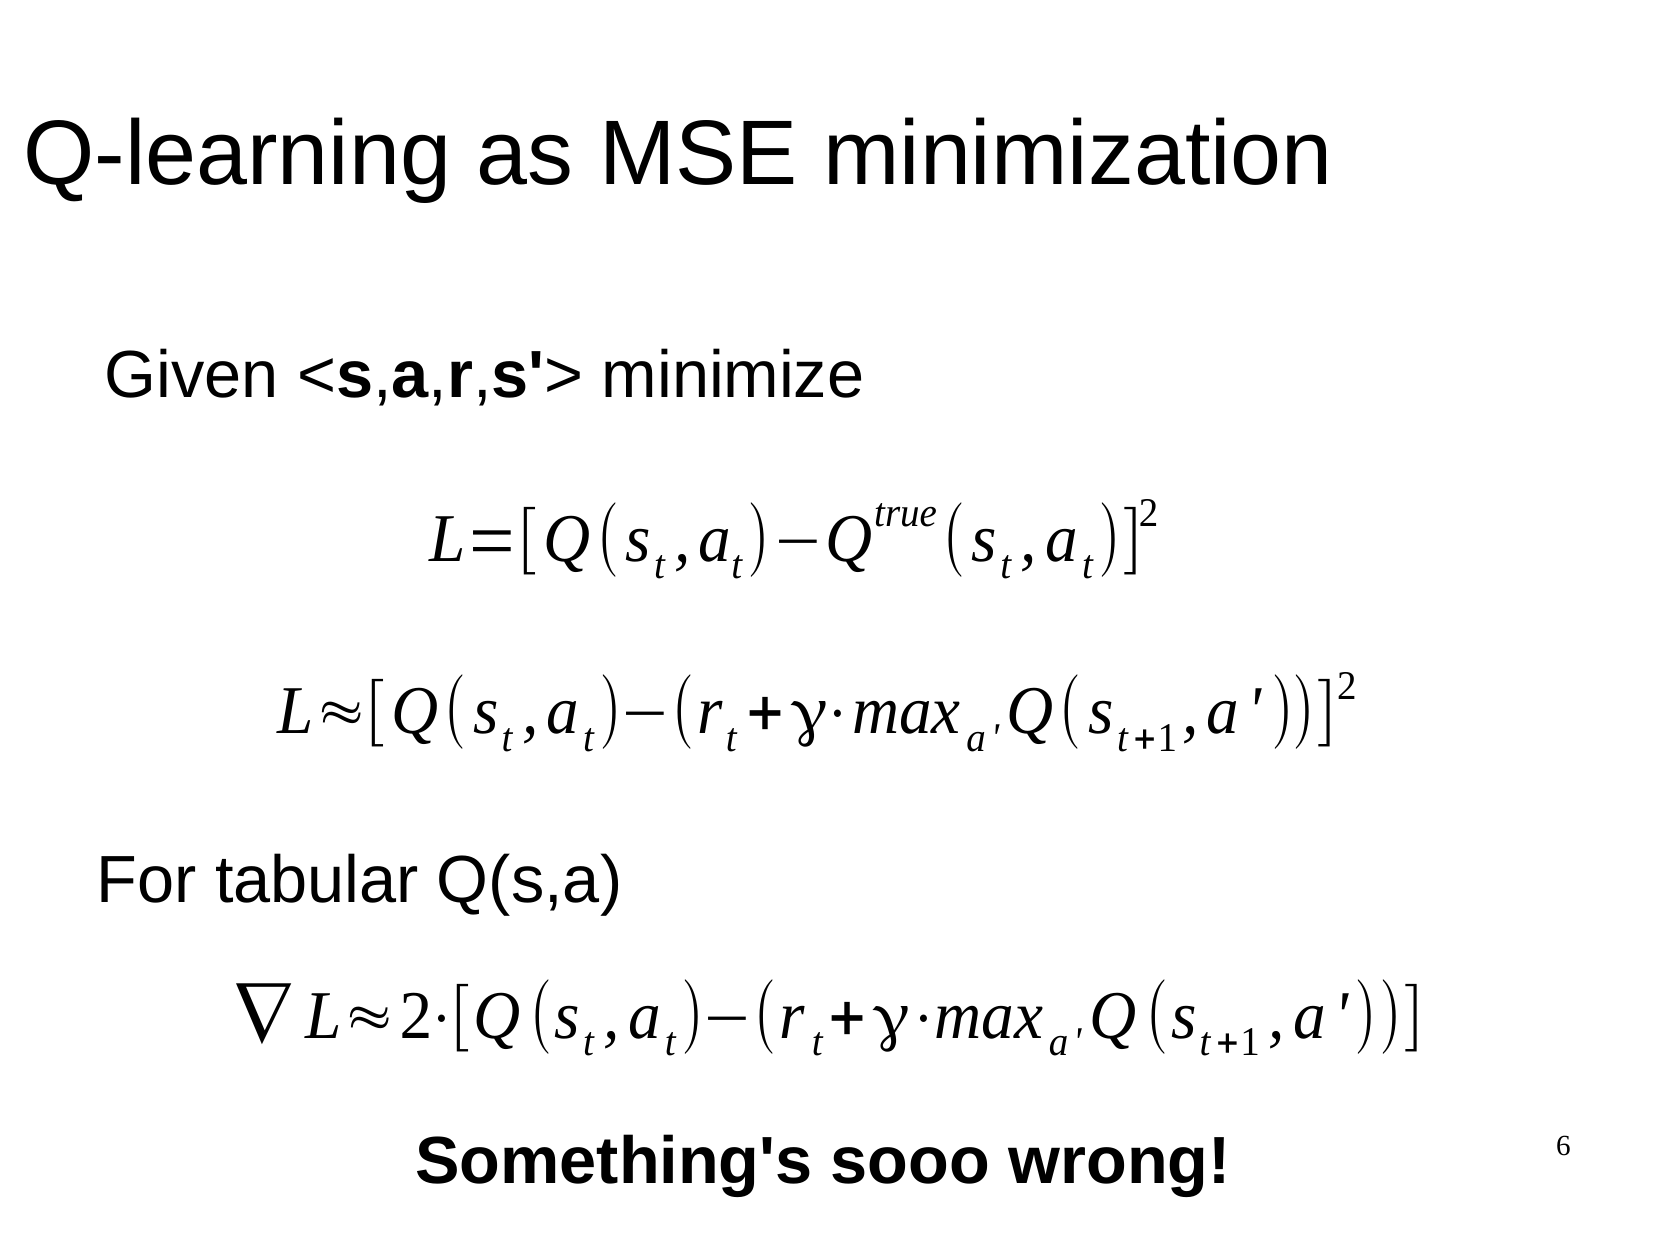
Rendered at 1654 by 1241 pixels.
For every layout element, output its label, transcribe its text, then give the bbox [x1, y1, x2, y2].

title Q-learning as MSE minimization [23, 49, 1512, 257]
text_box Given <s,a,r,s'> minimize [69, 337, 1047, 413]
chart [409, 488, 1174, 586]
text_box For tabular Q(s,a) [61, 841, 1039, 917]
chart [215, 974, 1436, 1063]
text_box Something's sooo wrong! [379, 1123, 1305, 1198]
chart [257, 661, 1371, 758]
